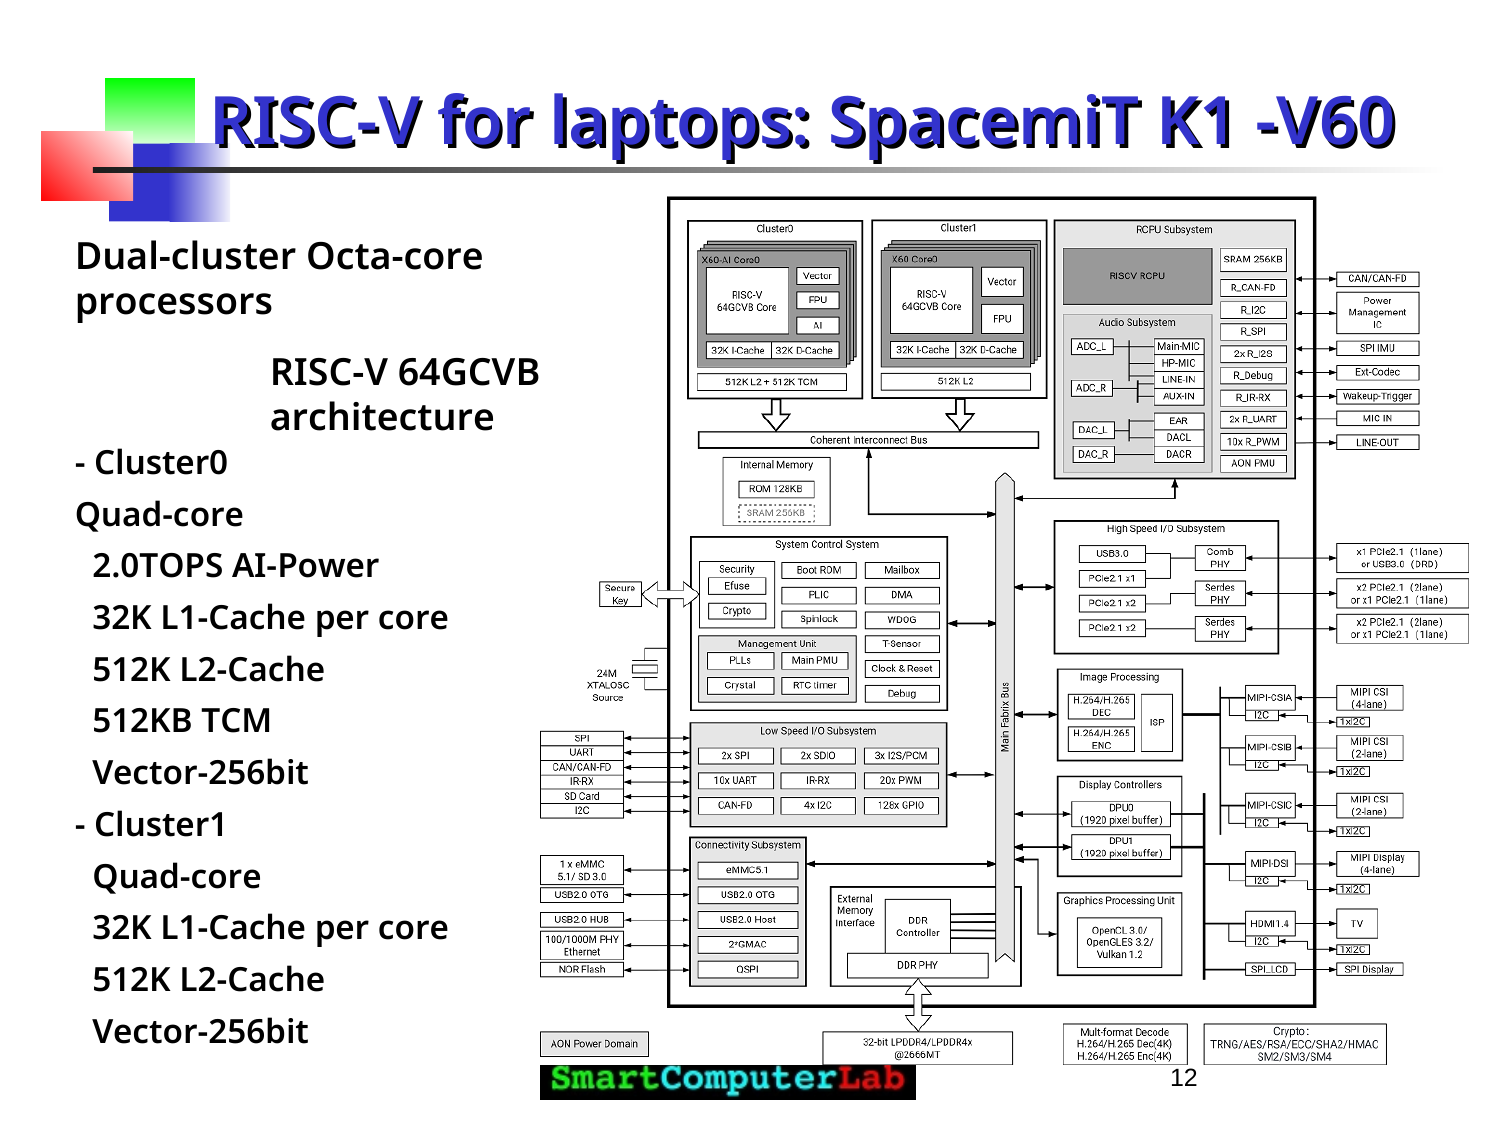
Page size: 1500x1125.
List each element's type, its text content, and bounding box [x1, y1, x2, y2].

title RISC-V for laptops: SpacemiT K1 -V60 [195, 69, 1472, 166]
text_box Dual-cluster Octa-core processors [60, 224, 511, 330]
picture [540, 196, 1469, 1100]
text_box RISC-V 64GCVB architecture [255, 340, 631, 446]
text_box - Cluster0 Quad-core 2.0TOPS AI-Power 32K L1-Cache per core 512K L2-Cache 512KB TCM Vector-256bit - Cluster1 Quad-core 32K L1-Cache per core 512K L2-Cache Vector-256bit [60, 433, 511, 1096]
